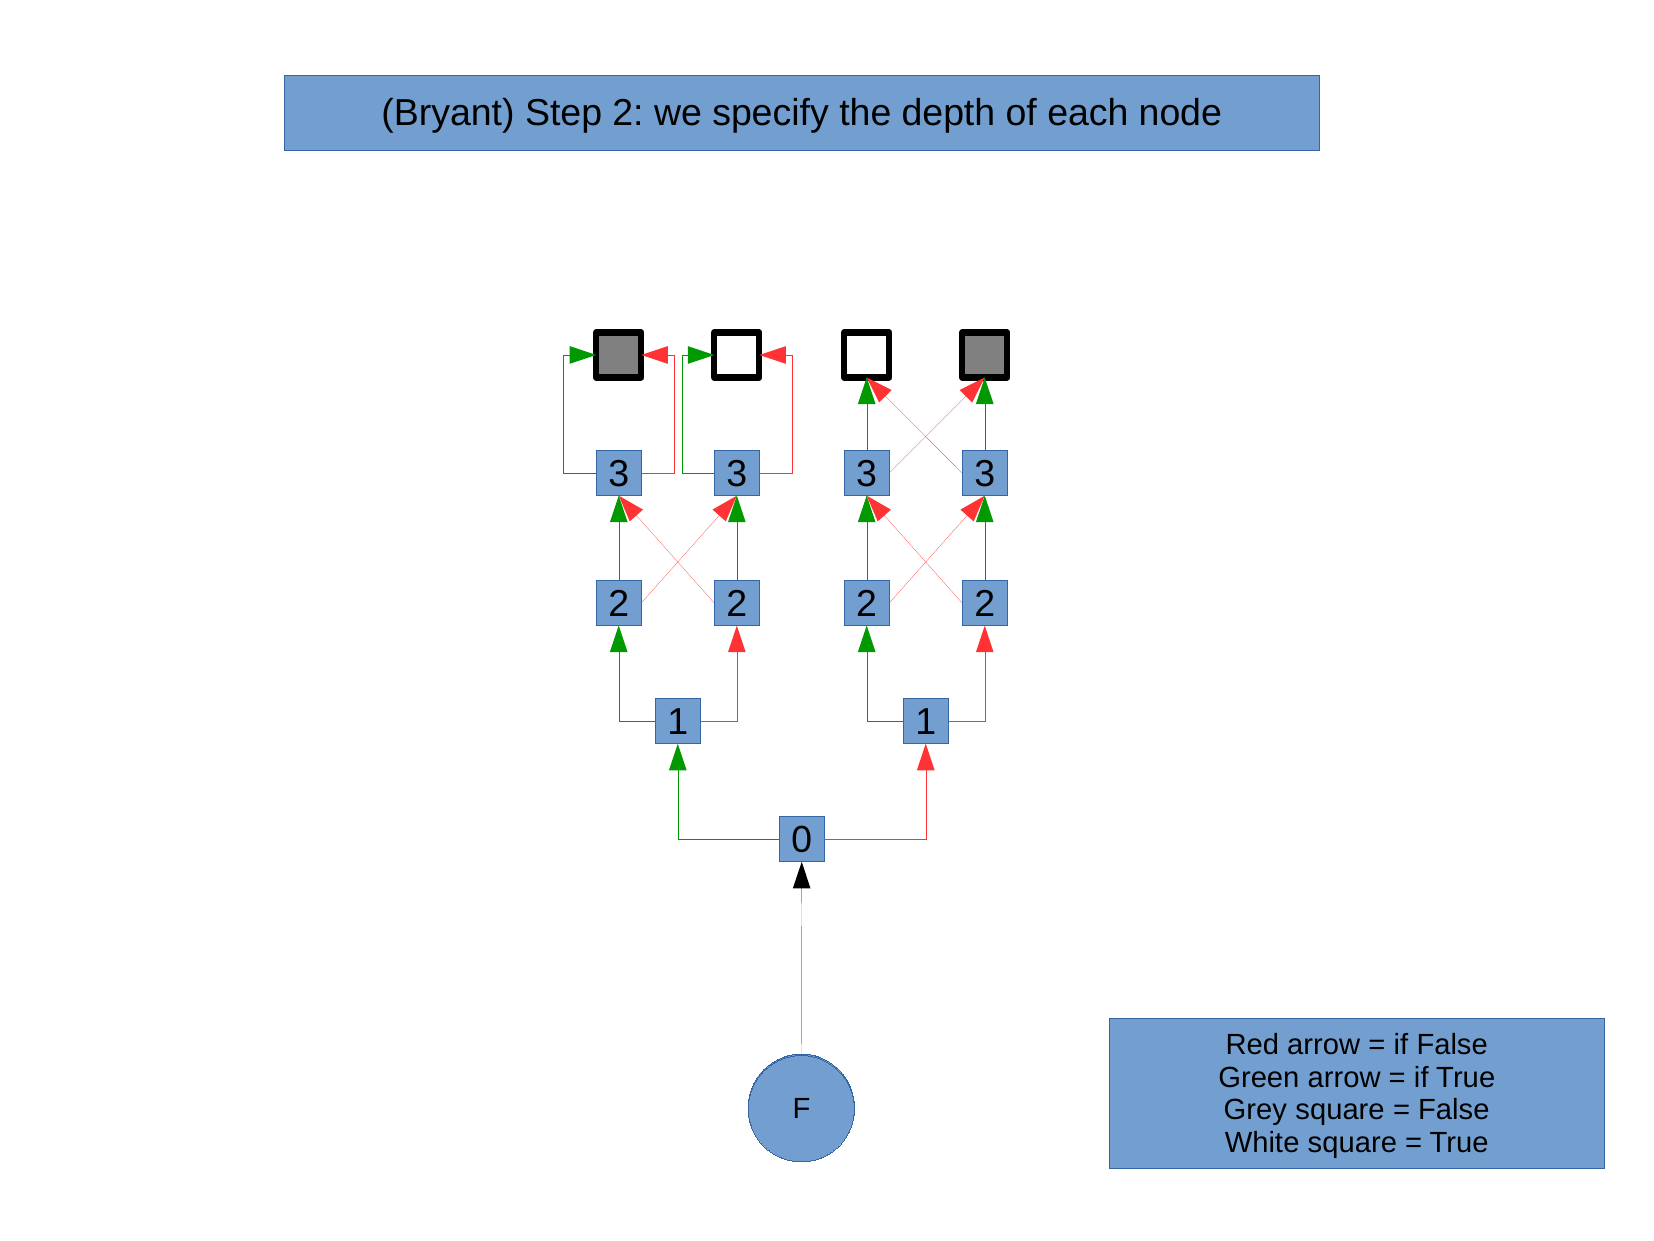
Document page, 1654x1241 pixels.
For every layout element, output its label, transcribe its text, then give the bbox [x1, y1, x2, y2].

text_box 2 [596, 580, 642, 626]
text_box 3 [844, 450, 890, 496]
text_box 2 [714, 580, 760, 626]
text_box Red arrow = if False Green arrow = if True Grey square = False White square = True [1109, 1018, 1605, 1169]
text_box 3 [962, 450, 1008, 496]
text_box 1 [655, 698, 701, 744]
text_box 2 [844, 580, 890, 626]
text_box F [748, 1055, 855, 1162]
text_box 0 [779, 816, 825, 862]
text_box 2 [962, 580, 1008, 626]
text_box [962, 332, 1008, 378]
text_box 3 [714, 450, 760, 496]
text_box [844, 332, 890, 378]
text_box 3 [596, 450, 642, 496]
text_box 1 [903, 698, 949, 744]
text_box [596, 332, 642, 378]
text_box (Bryant) Step 2: we specify the depth of each node [284, 75, 1320, 151]
text_box [714, 332, 760, 378]
